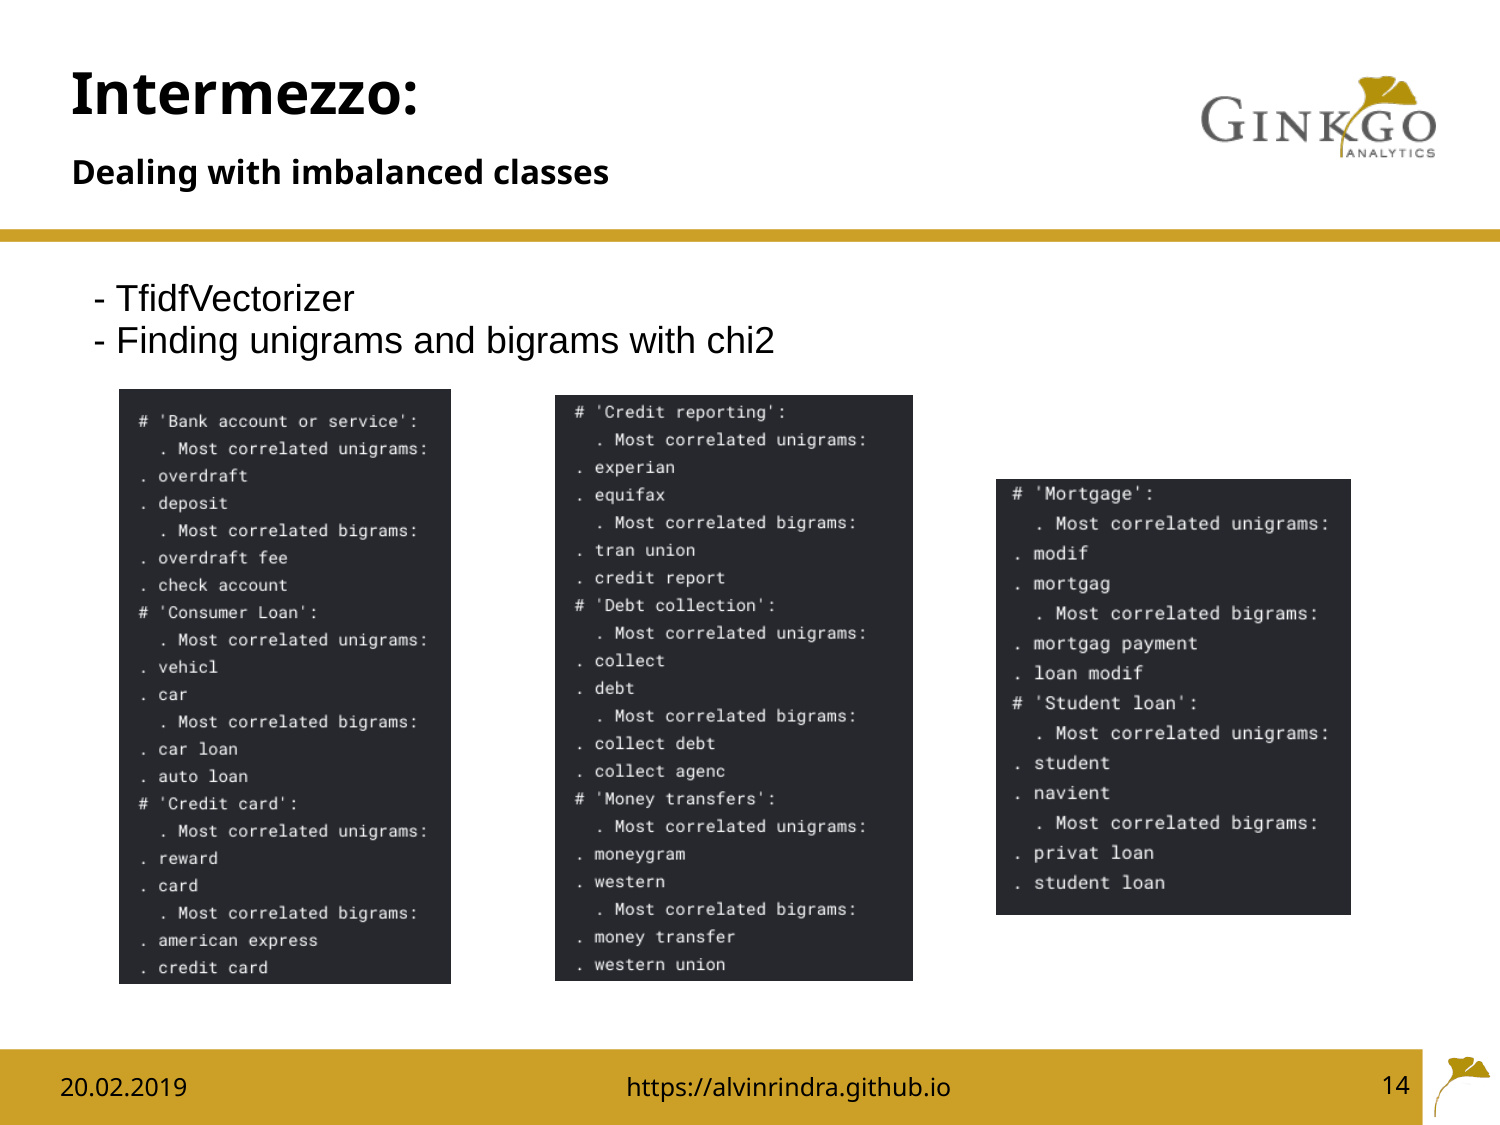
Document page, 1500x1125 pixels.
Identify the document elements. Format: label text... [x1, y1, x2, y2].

text_box 20.02.2019 [60, 1056, 266, 1117]
text_box - TfidfVectorizer - Finding unigrams and bigrams with chi2 [78, 270, 1321, 369]
list [60, 289, 1425, 1081]
text_box <number> [1196, 1056, 1425, 1117]
picture [0, 0, 1500, 1125]
list Intermezzo: Dealing with imbalanced classes [71, 56, 1066, 240]
text_box https://alvinrindra.github.io [266, 1056, 993, 1117]
